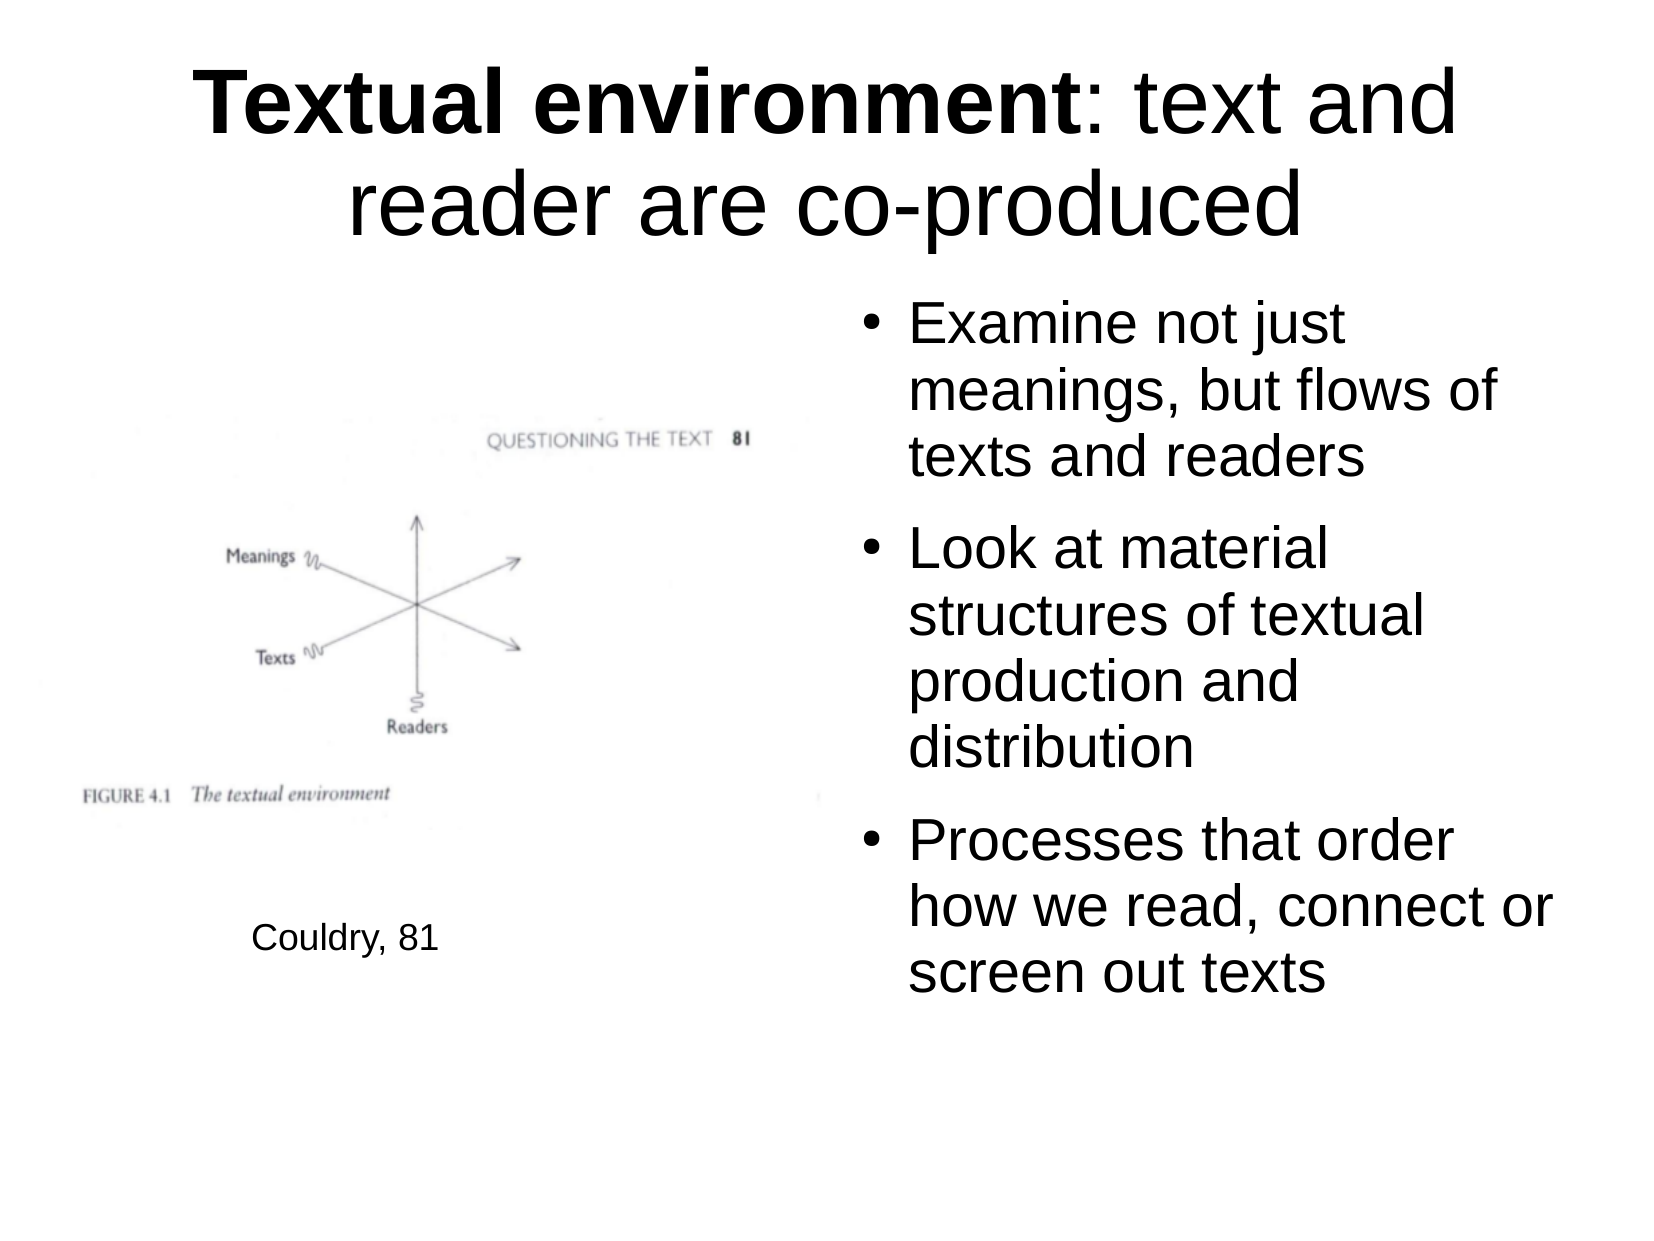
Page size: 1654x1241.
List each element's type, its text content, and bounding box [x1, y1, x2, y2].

text_box Couldry, 81 [236, 909, 638, 967]
title Textual environment: text and reader are co-produced [82, 49, 1571, 257]
list Examine not just meanings, but flows of texts and readers Look at material structures of textual production and distribution Processes that order how we read, connect or screen out texts [845, 290, 1572, 1010]
picture [17, 413, 827, 830]
